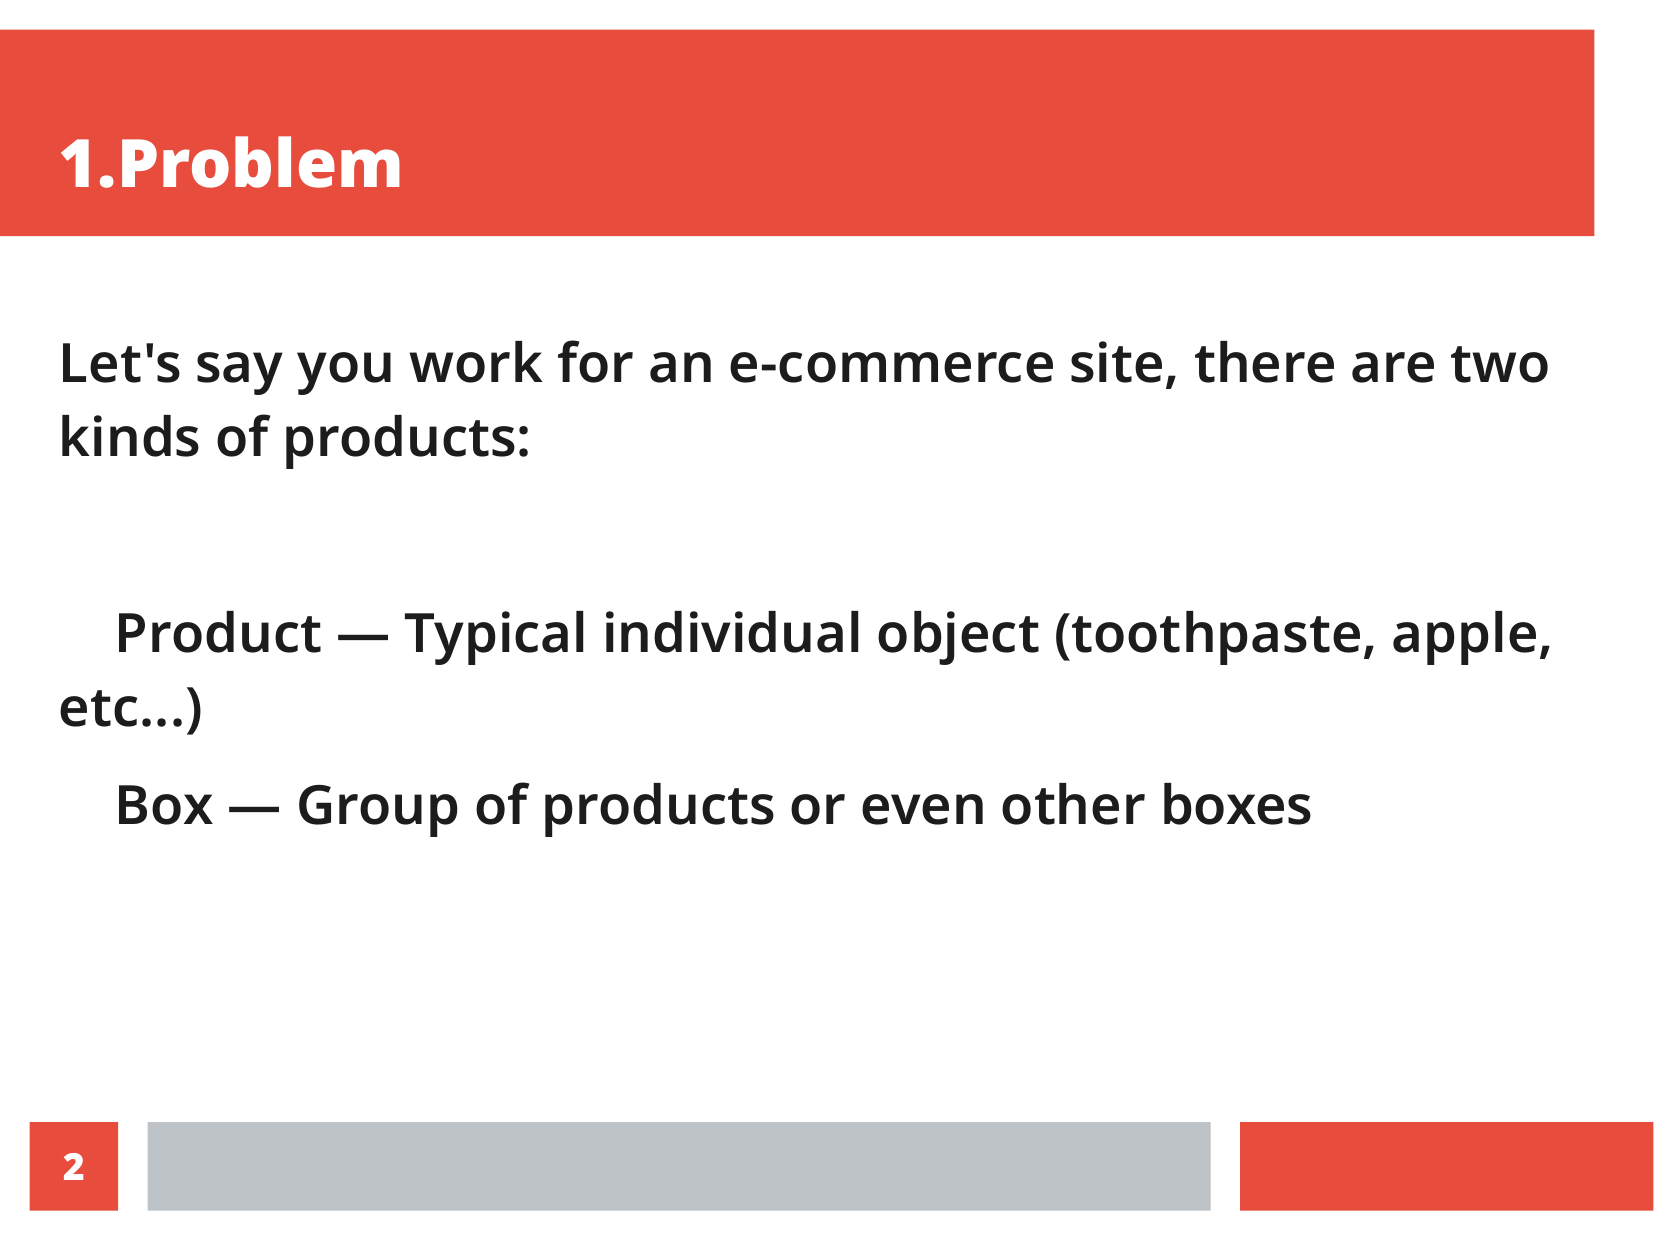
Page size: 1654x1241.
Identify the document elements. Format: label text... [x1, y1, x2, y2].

list Let's say you work for an e-commerce site, there are two kinds of products: Product — Typical individual object (toothpaste, apple, etc...) Box — Group of products or even other boxes [59, 324, 1565, 1093]
title 1.Problem [59, 59, 1595, 207]
